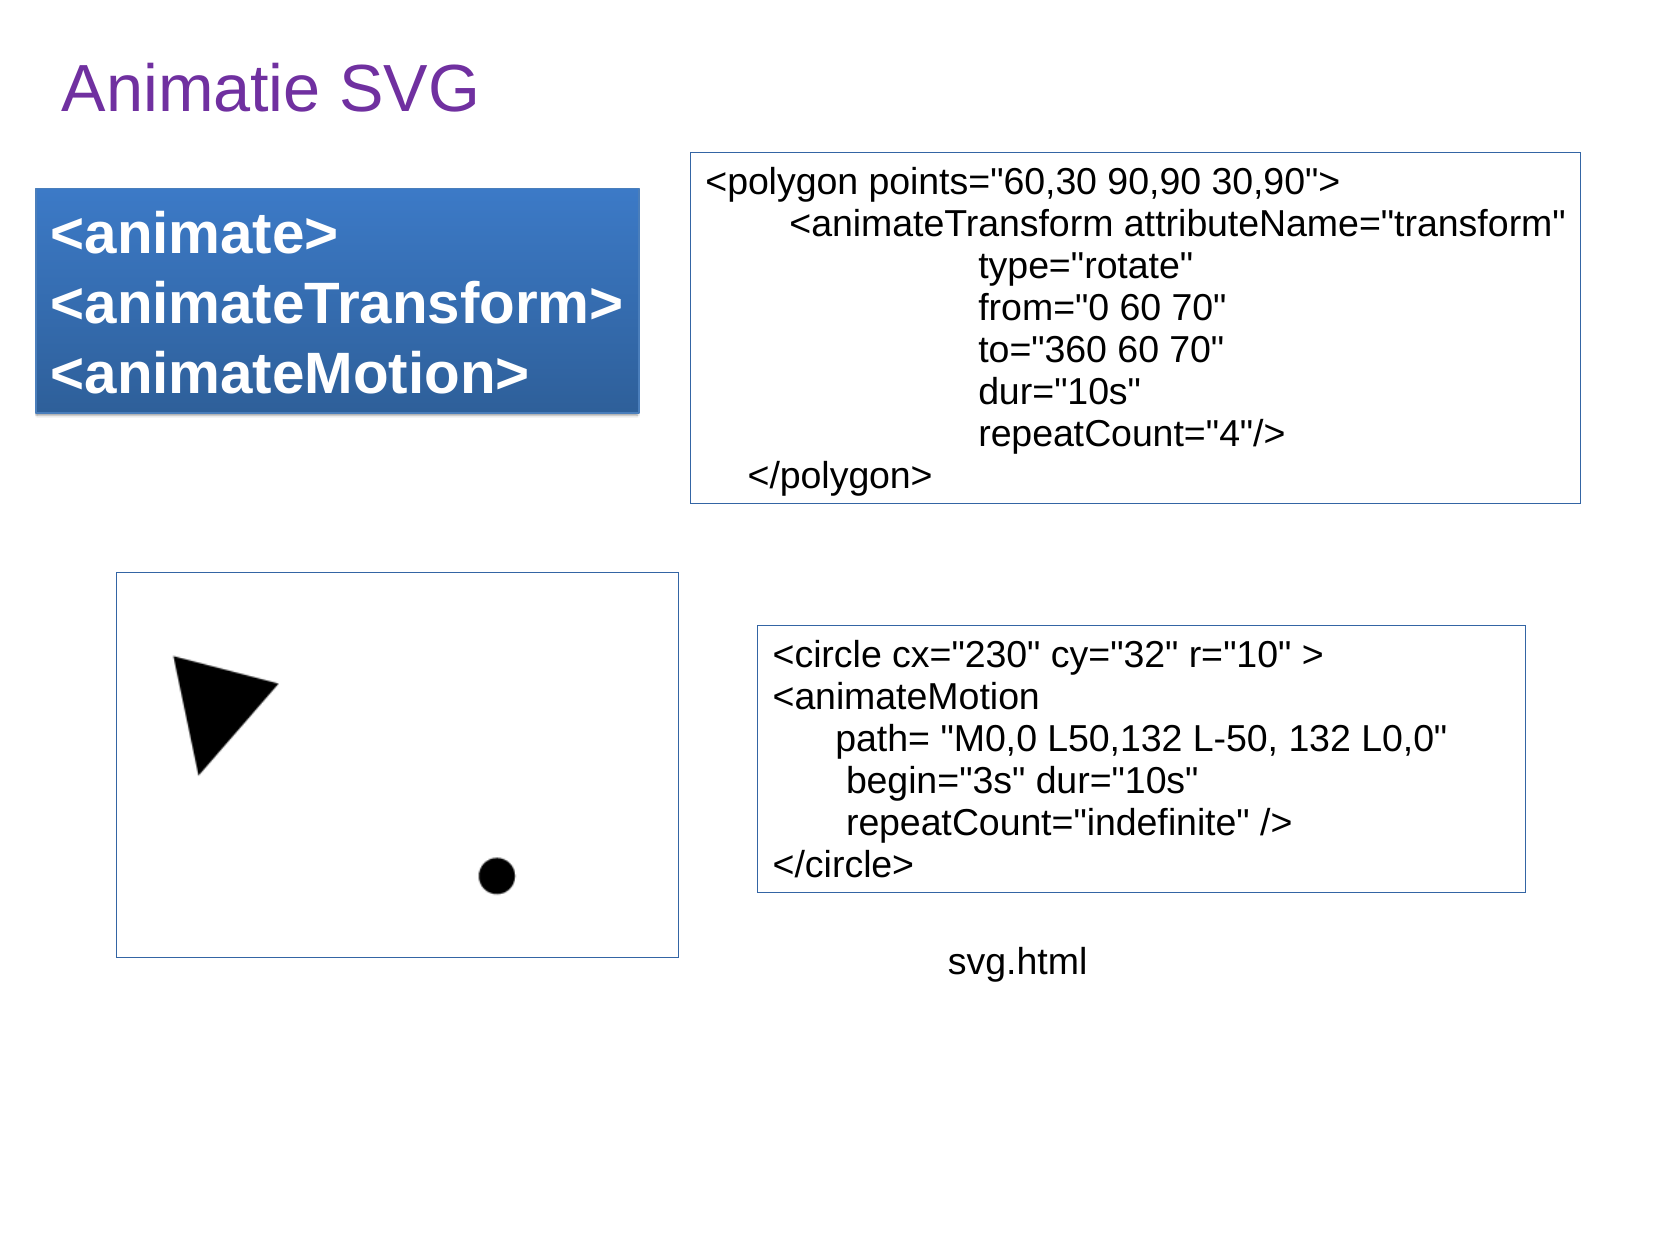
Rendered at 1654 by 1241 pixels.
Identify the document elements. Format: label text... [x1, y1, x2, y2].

text_box <circle cx="230" cy="32" r="10" > <animateMotion path= "M0,0 L50,132 L-50, 132 L0,0" begin="3s" dur="10s" repeatCount="indefinite" /> </circle> [757, 625, 1526, 893]
picture [116, 572, 679, 958]
text_box Animatie SVG [47, 37, 1579, 133]
text_box <polygon points="60,30 90,90 30,90"> <animateTransform attributeName="transform" type="rotate" from="0 60 70" to="360 60 70" dur="10s" repeatCount="4"/> </polygon> [690, 152, 1581, 504]
text_box svg.html [933, 933, 1103, 990]
text_box <animate> <animateTransform> <animateMotion> [35, 188, 639, 414]
